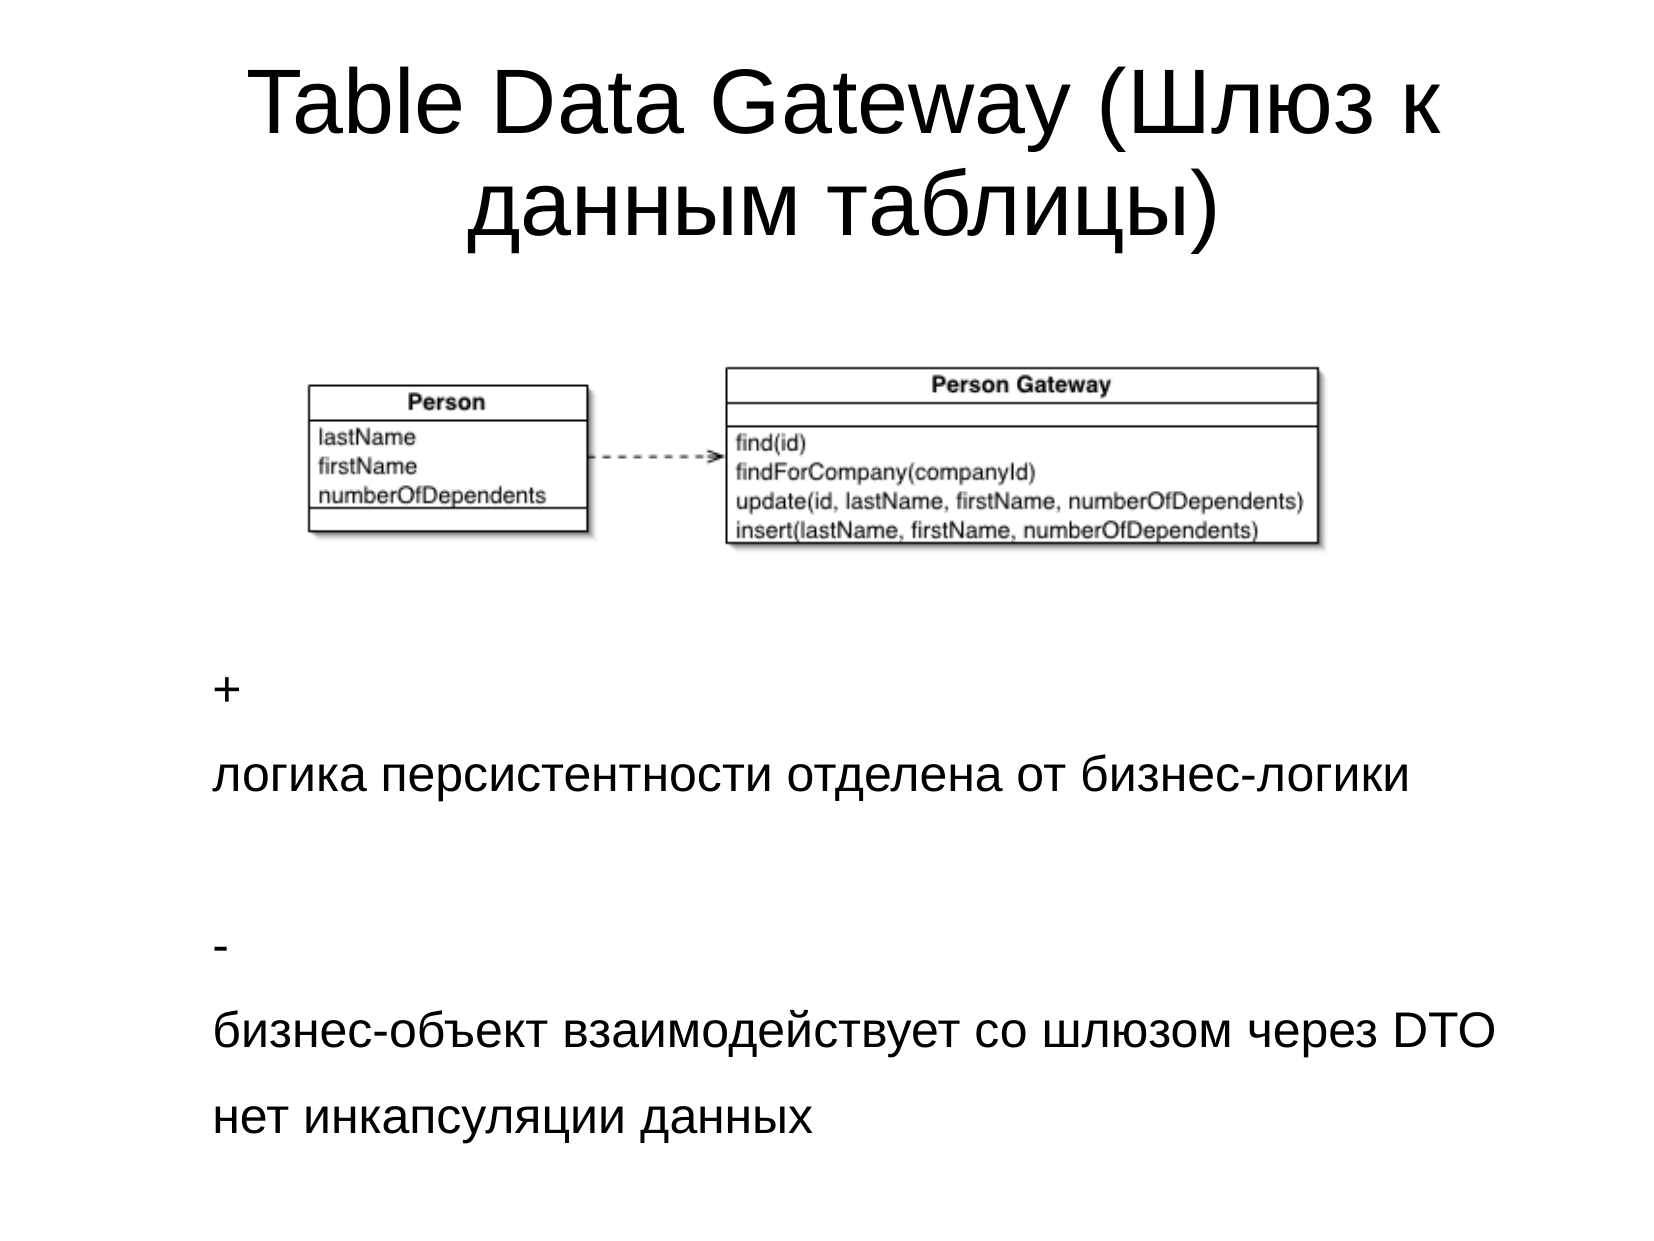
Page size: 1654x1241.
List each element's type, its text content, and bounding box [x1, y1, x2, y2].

title Table Data Gateway (Шлюз к данным таблицы) [82, 49, 1571, 257]
picture [295, 354, 1331, 556]
list + логика персистентности отделена от бизнес-логики - бизнес-объект взаимодействует со шлюзом через DTO нет инкапсуляции данных [141, 661, 1630, 1241]
